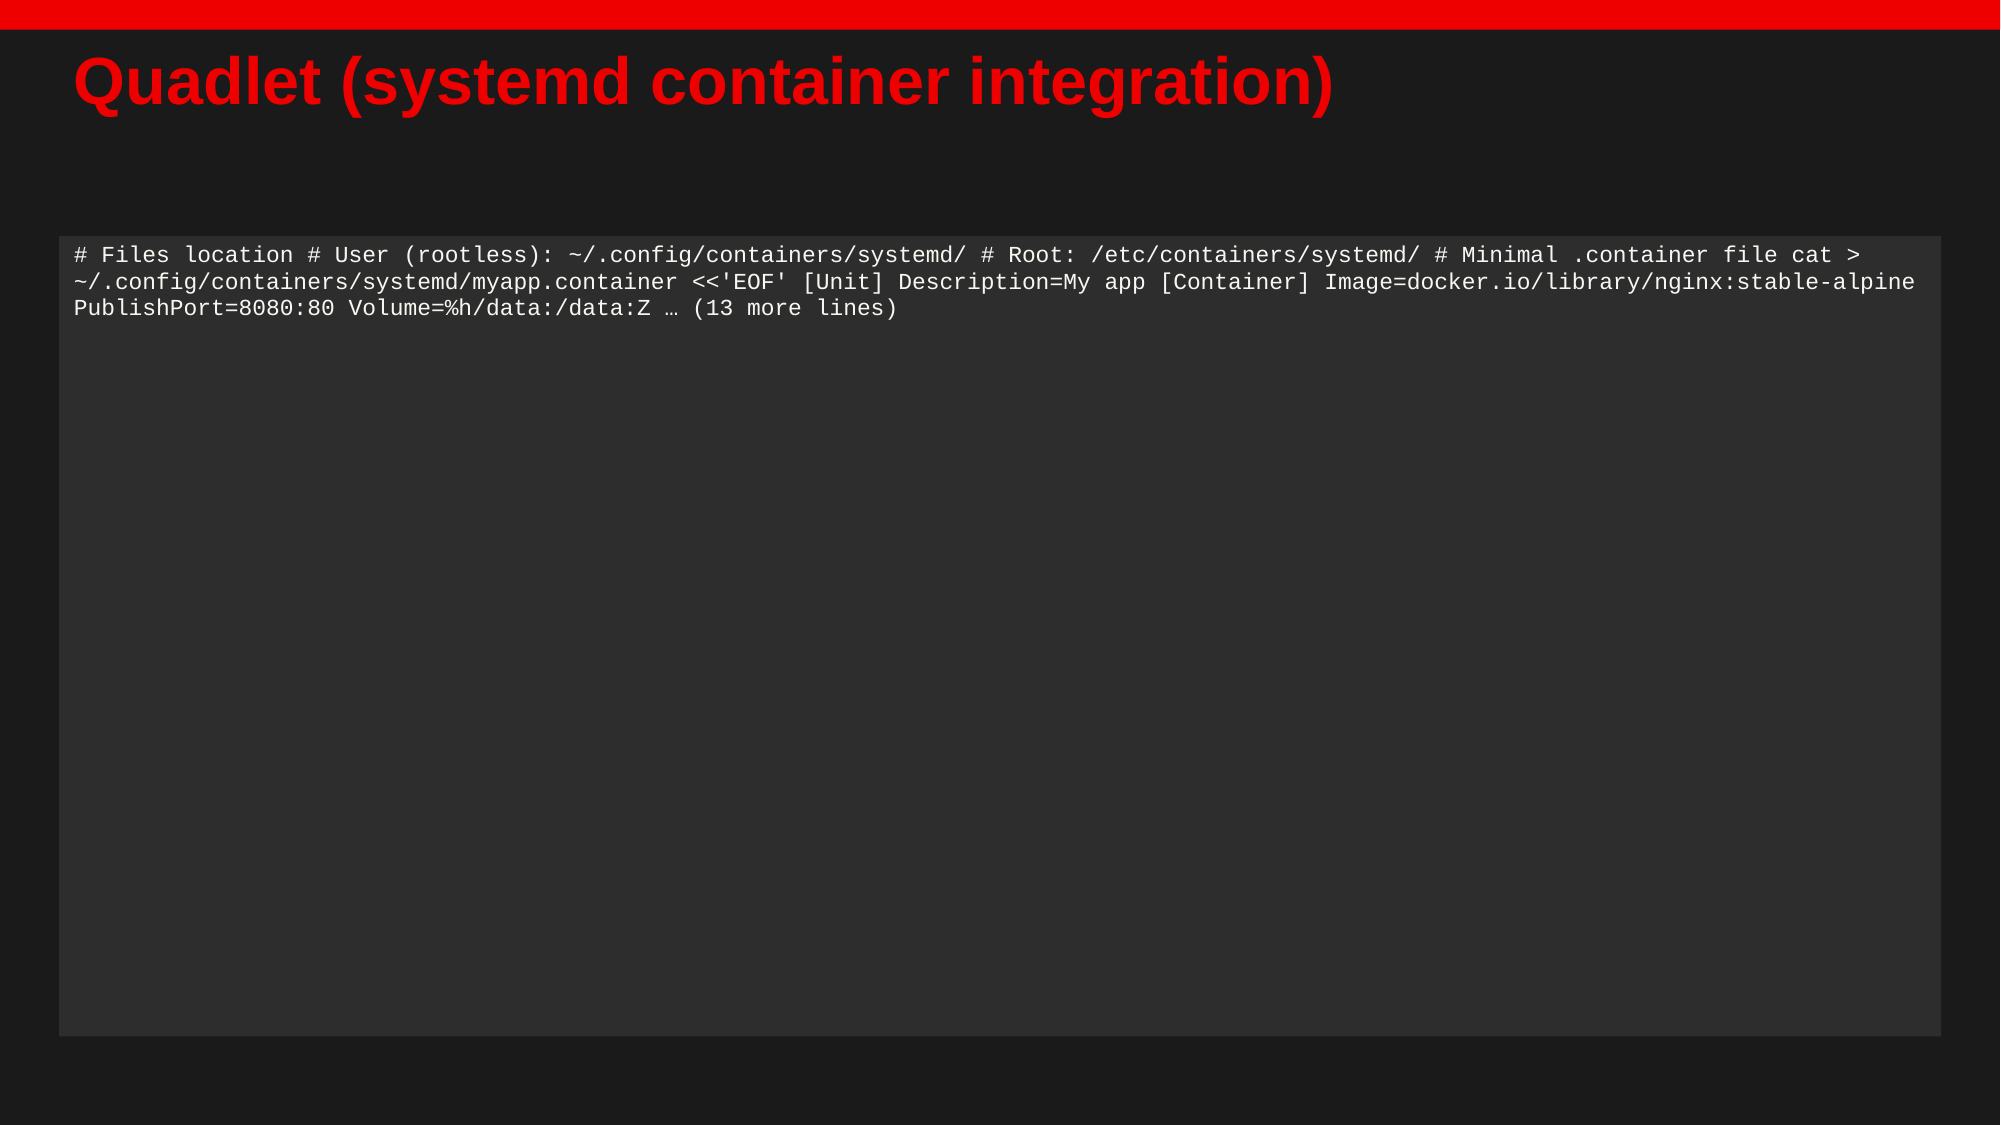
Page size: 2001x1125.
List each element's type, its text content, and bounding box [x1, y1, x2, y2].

text_box Quadlet (systemd container integration) [59, 36, 1942, 208]
text_box # Files location # User (rootless): ~/.config/containers/systemd/ # Root: /etc/containers/systemd/ # Minimal .container file cat > ~/.config/containers/systemd/myapp.container <<'EOF' [Unit] Description=My app [Container] Image=docker.io/library/nginx:stable-alpine PublishPort=8080:80 Volume=%h/data:/data:Z … (13 more lines) [59, 236, 1942, 1037]
text_box [0, 0, 2001, 30]
